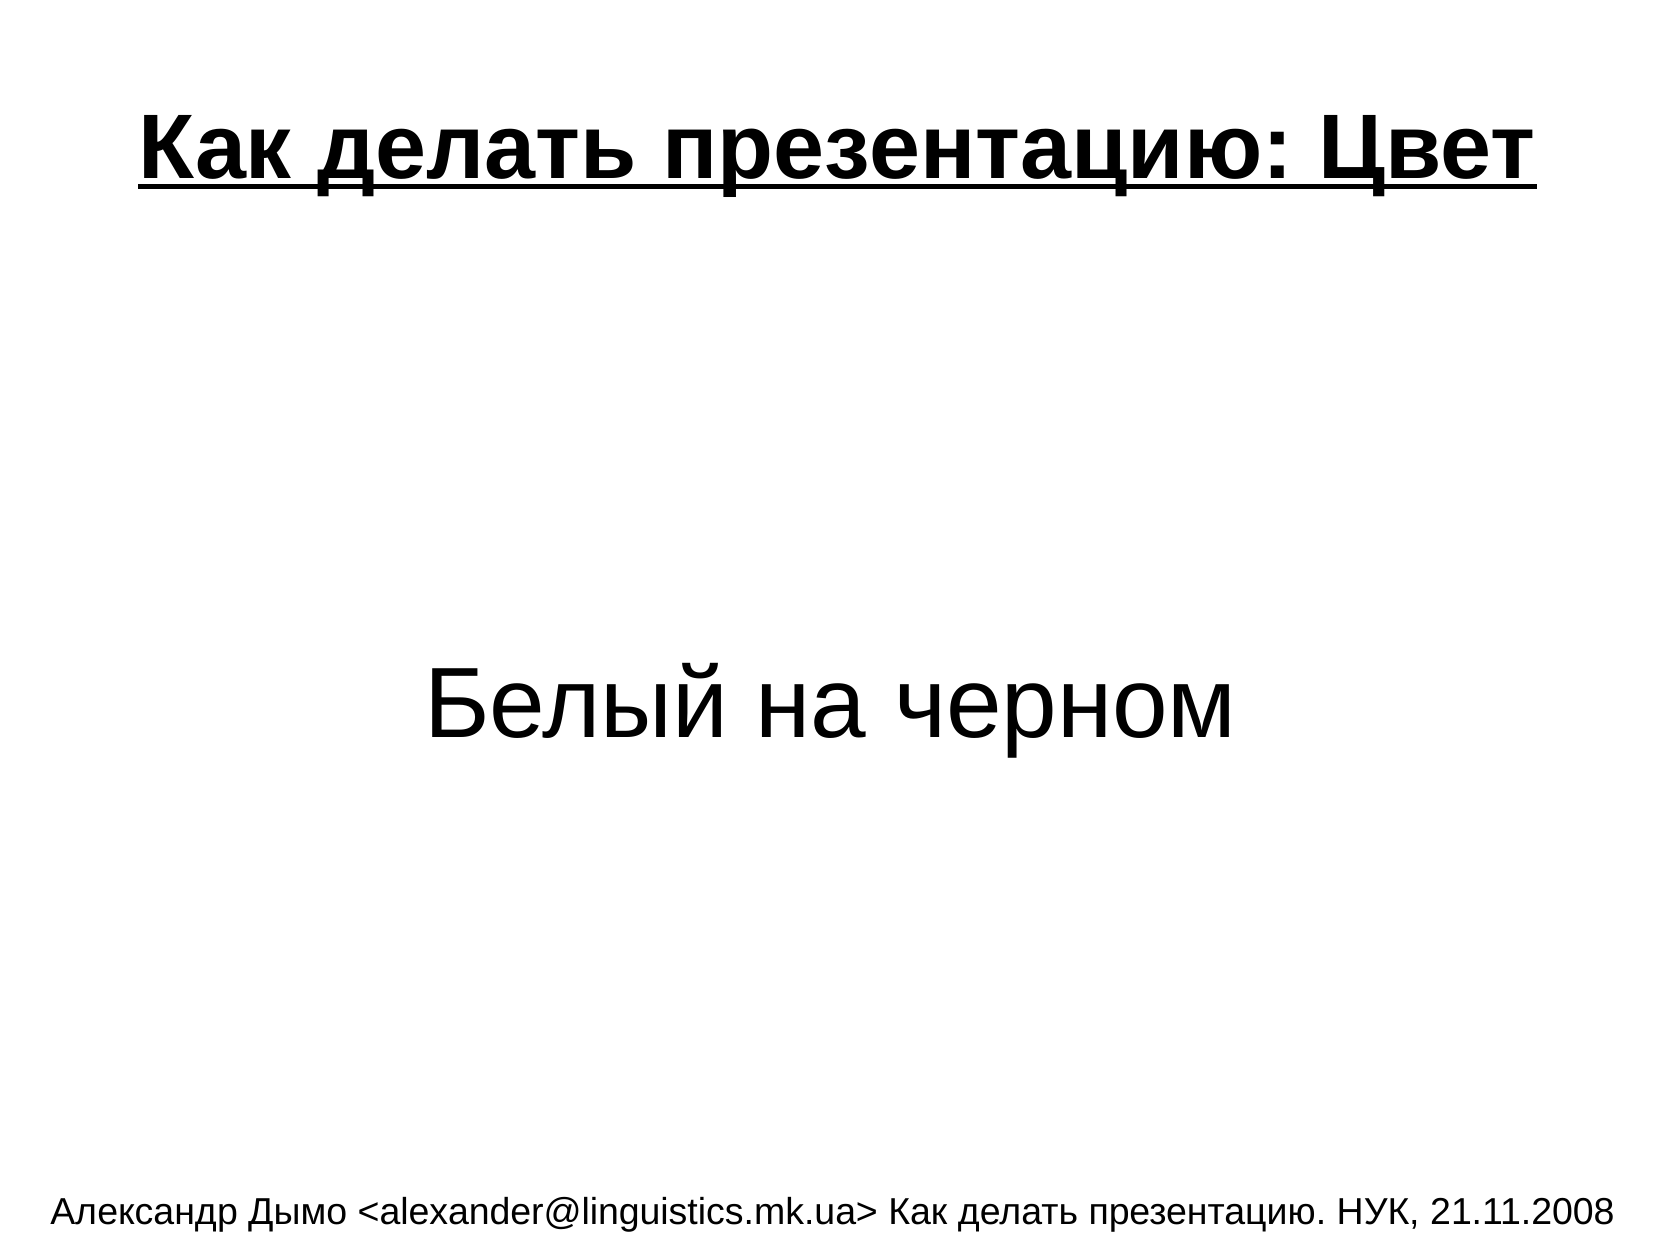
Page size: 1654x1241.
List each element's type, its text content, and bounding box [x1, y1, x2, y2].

subtitle Белый на черном [86, 224, 1575, 1125]
text_box Александр Дымо <alexander@linguistics.mk.ua> Как делать презентацию. НУК, 21.11.2008 [35, 1183, 1631, 1240]
title Как делать презентацию: Цвет [31, 43, 1644, 251]
